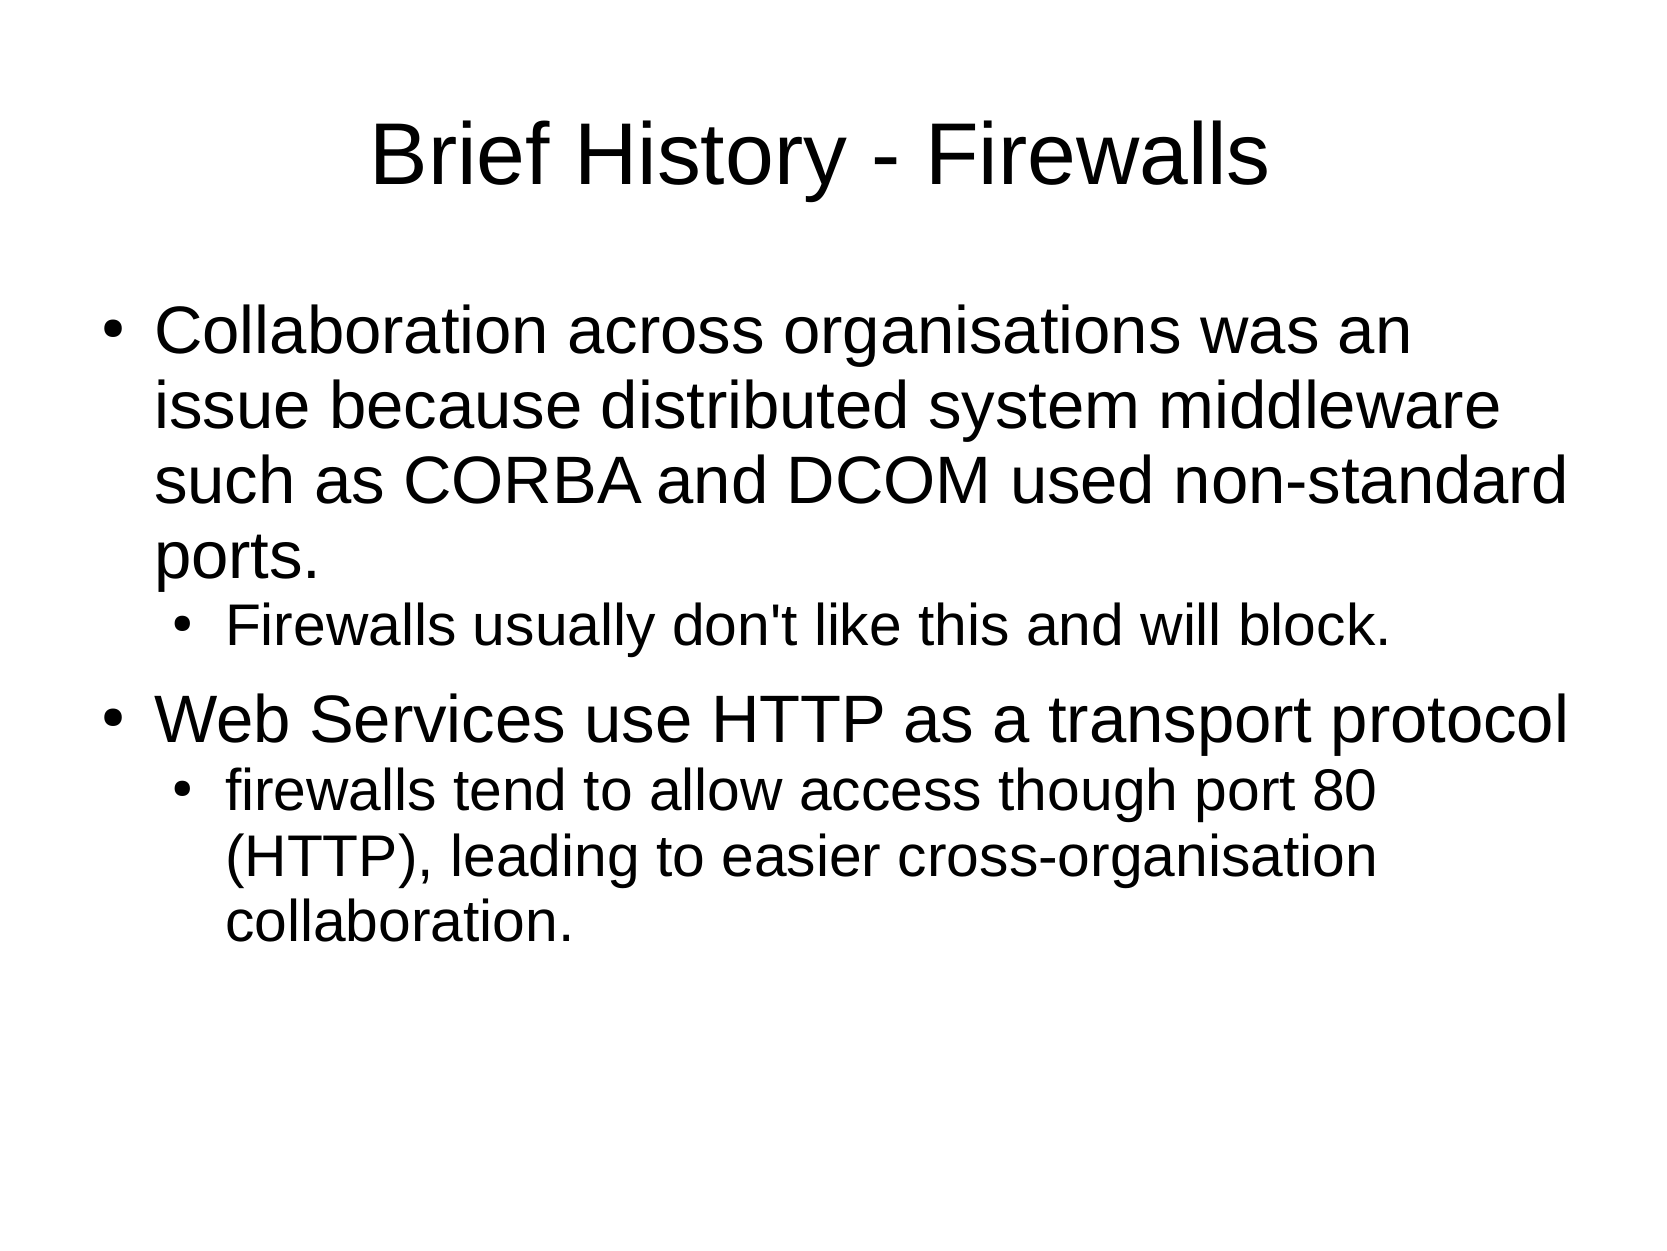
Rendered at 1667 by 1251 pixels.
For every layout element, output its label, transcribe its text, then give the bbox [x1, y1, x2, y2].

title Brief History - Firewalls [83, 49, 1584, 259]
list Collaboration across organisations was an issue because distributed system middleware such as CORBA and DCOM used non-standard ports. Firewalls usually don't like this and will block. Web Services use HTTP as a transport protocol firewalls tend to allow access though port 80 (HTTP), leading to easier cross-organisation collaboration. [83, 292, 1584, 1018]
